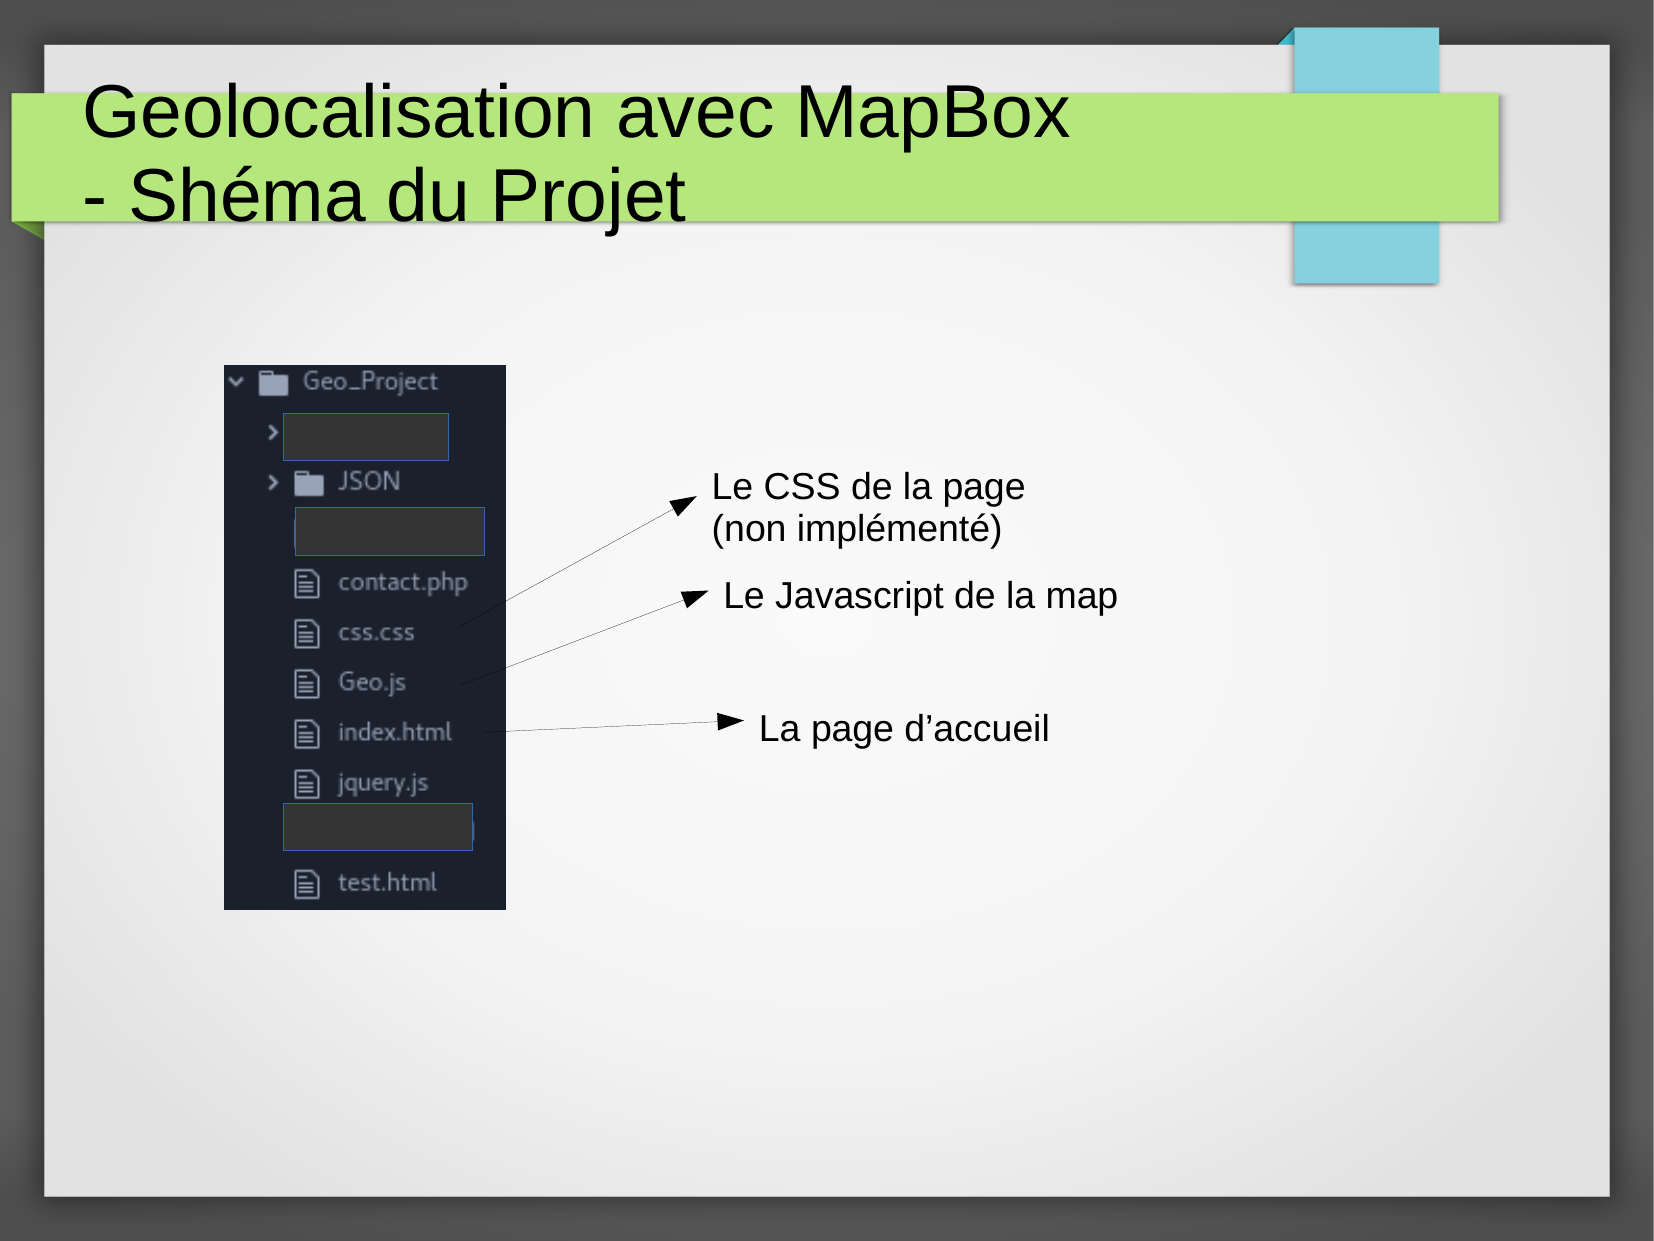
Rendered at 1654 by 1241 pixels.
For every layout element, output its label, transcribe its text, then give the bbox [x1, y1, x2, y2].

text_box [283, 803, 473, 851]
text_box La page d’accueil [744, 699, 1158, 750]
text_box Le Javascript de la map [708, 566, 1170, 618]
text_box Le CSS de la page (non implémenté) [696, 457, 1075, 544]
text_box [283, 413, 449, 461]
title Geolocalisation avec MapBox - Shéma du Projet [82, 83, 1264, 224]
picture [0, 0, 1654, 1241]
text_box [295, 507, 485, 556]
